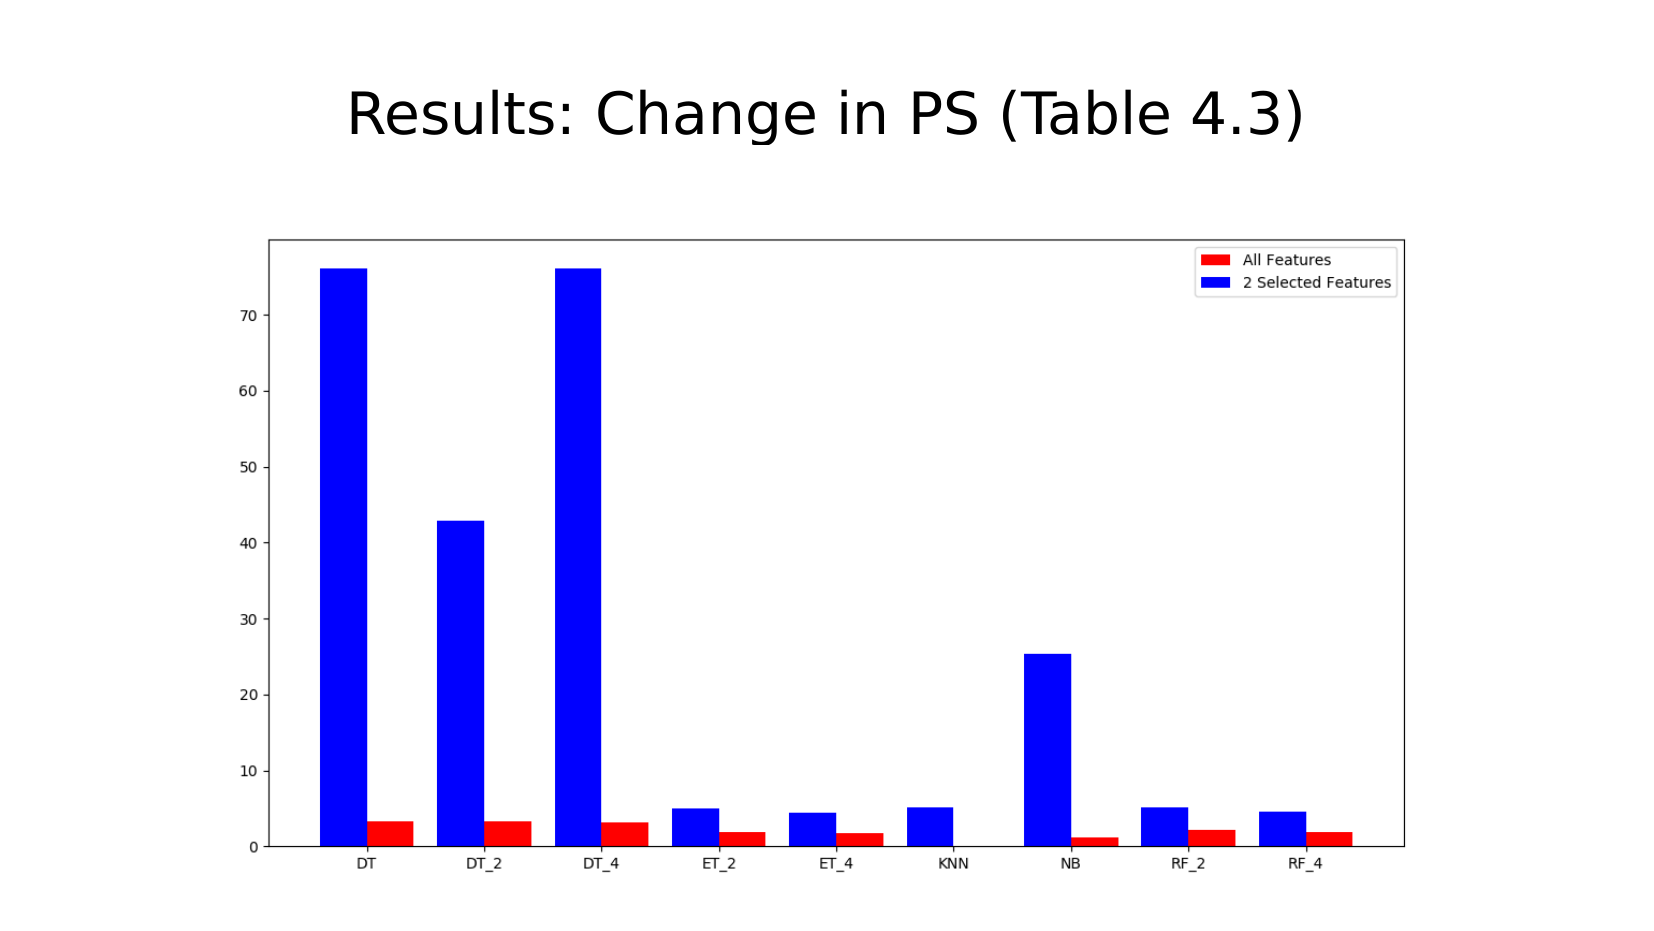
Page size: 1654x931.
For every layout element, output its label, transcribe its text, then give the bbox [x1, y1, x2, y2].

title Results: Change in PS (Table 4.3) [82, 37, 1571, 193]
picture [85, 145, 1551, 931]
